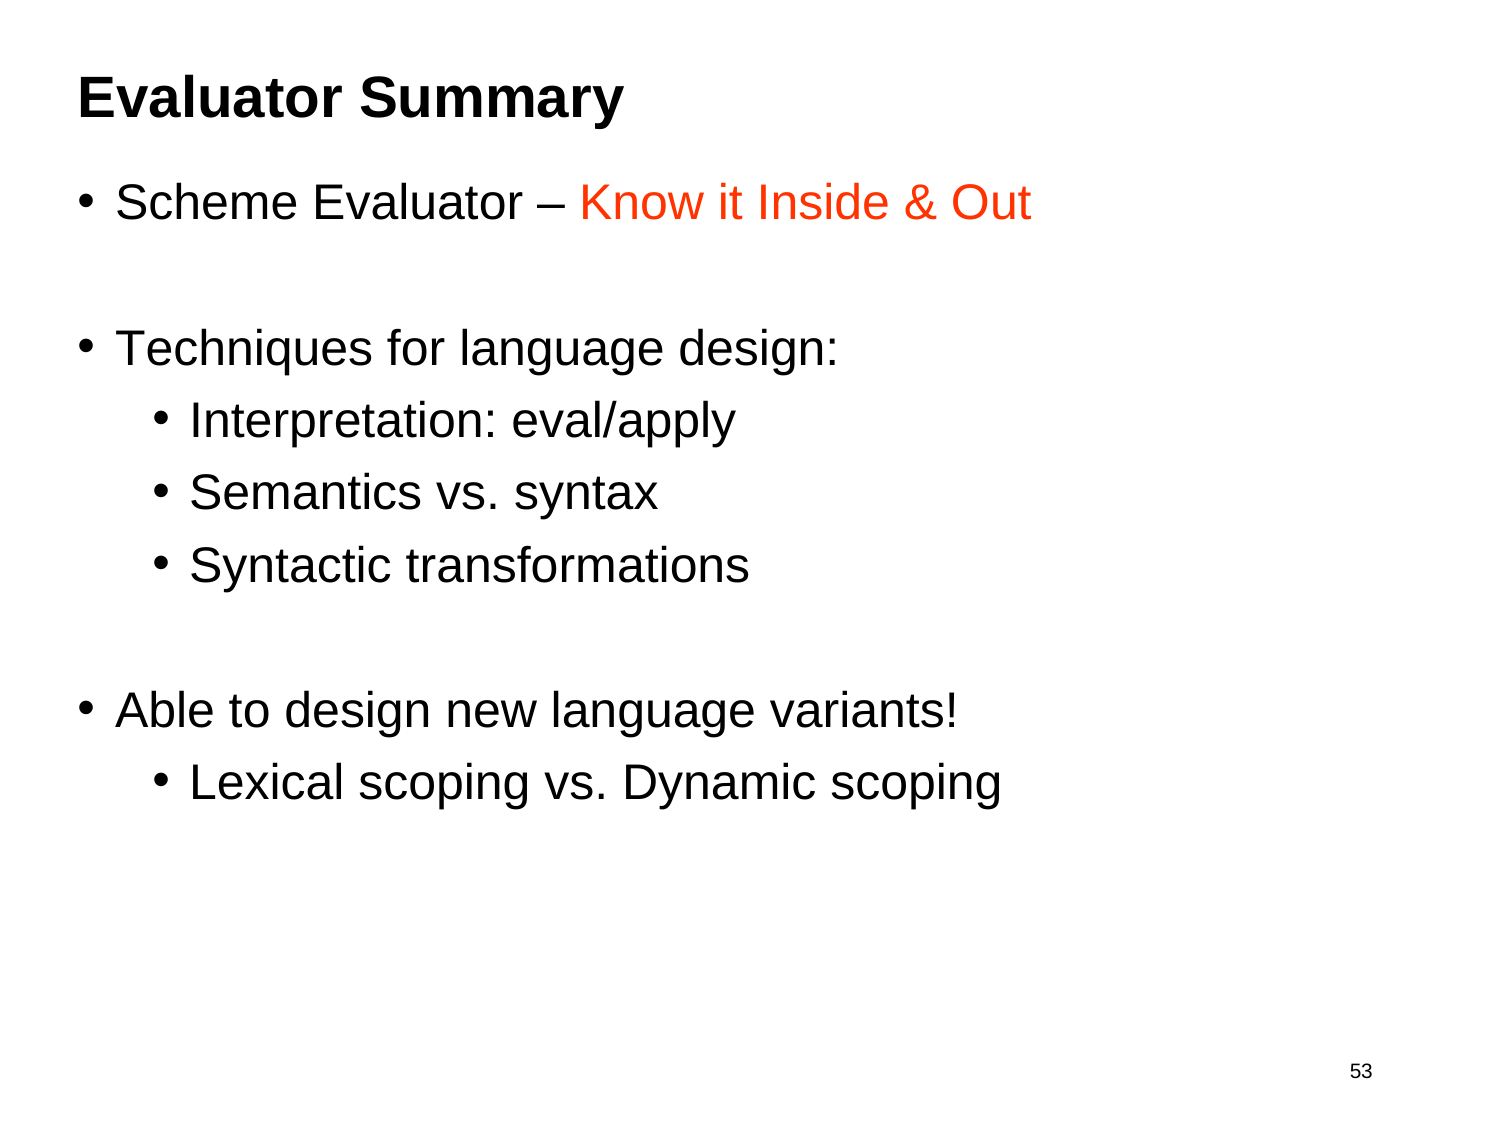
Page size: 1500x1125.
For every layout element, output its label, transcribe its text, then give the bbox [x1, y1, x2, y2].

text_box <number> [1025, 1049, 1388, 1101]
text_box Evaluator Summary [62, 24, 1338, 162]
text_box Scheme Evaluator – Know it Inside & Out Techniques for language design: Interpretation: eval/apply Semantics vs. syntax Syntactic transformations Able to design new language variants! Lexical scoping vs. Dynamic scoping [62, 162, 1450, 1000]
